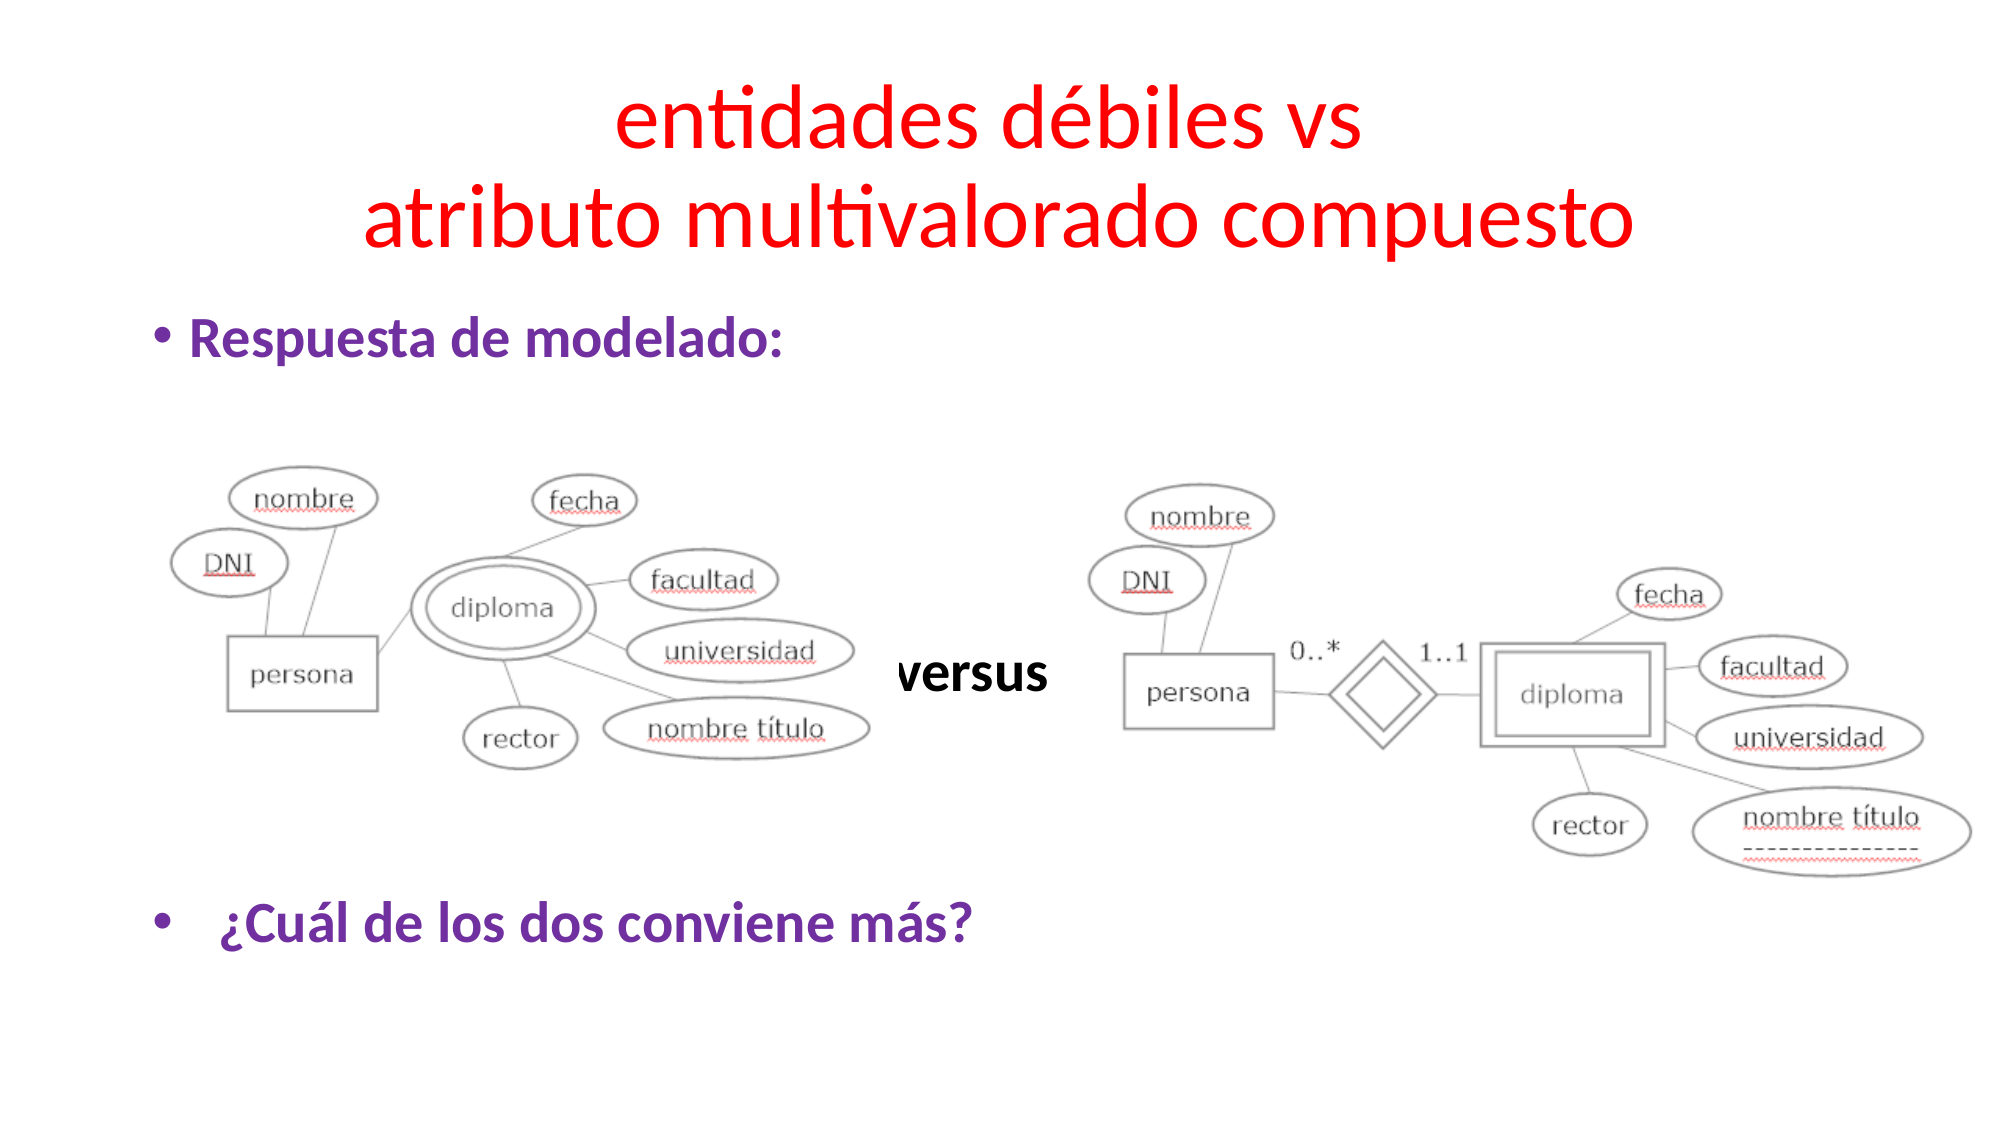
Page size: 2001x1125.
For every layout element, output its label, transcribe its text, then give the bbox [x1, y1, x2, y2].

title entidades débiles vs atributo multivalorado compuesto [137, 59, 1863, 278]
picture [137, 453, 899, 783]
list Respuesta de modelado: versus ¿Cuál de los dos conviene más? [137, 299, 1863, 1014]
picture [1083, 470, 1988, 883]
